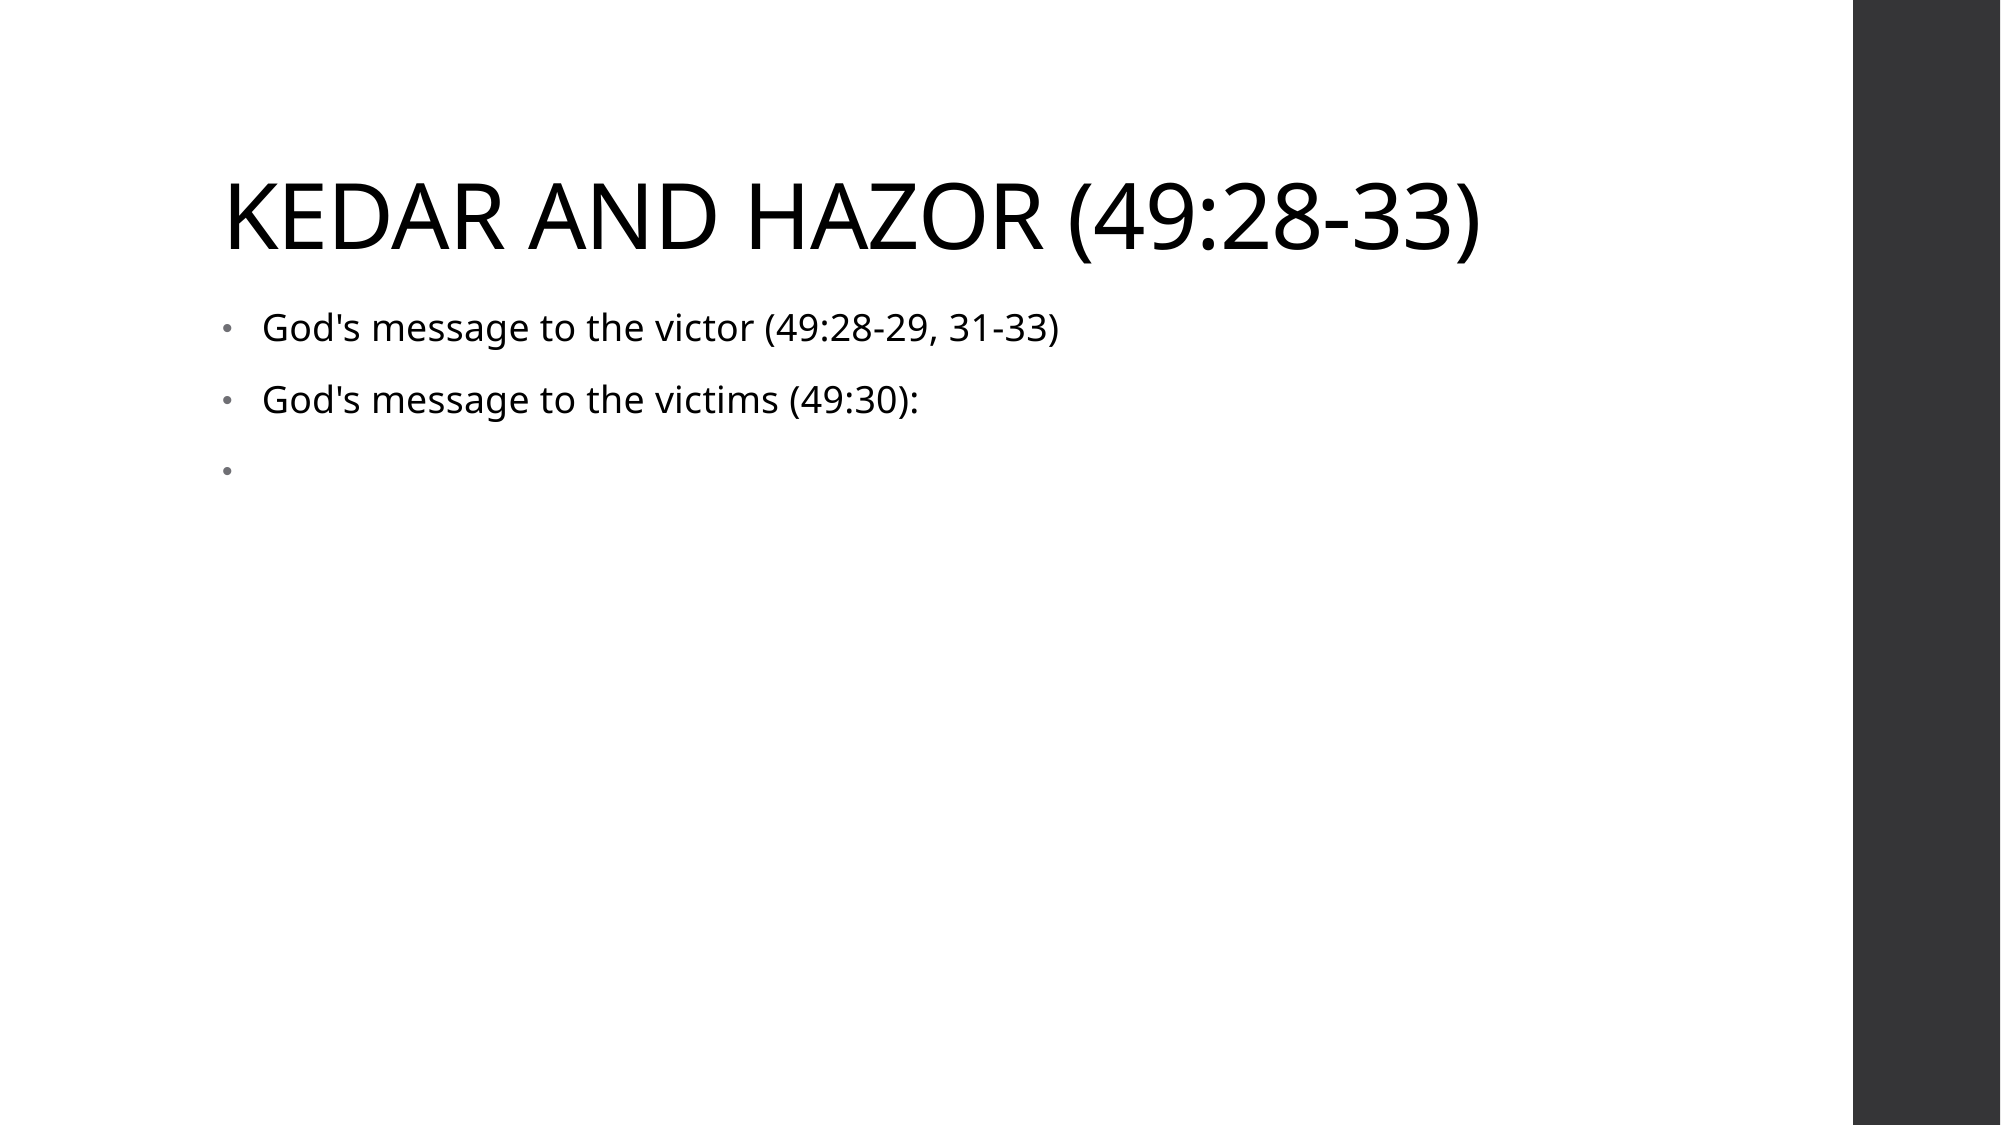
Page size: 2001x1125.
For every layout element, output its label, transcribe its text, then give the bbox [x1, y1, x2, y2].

title KEDAR AND HAZOR (49:28-33) [206, 60, 1797, 278]
list God's message to the victor (49:28-29, 31-33) God's message to the victims (49:30): [206, 299, 1617, 1014]
